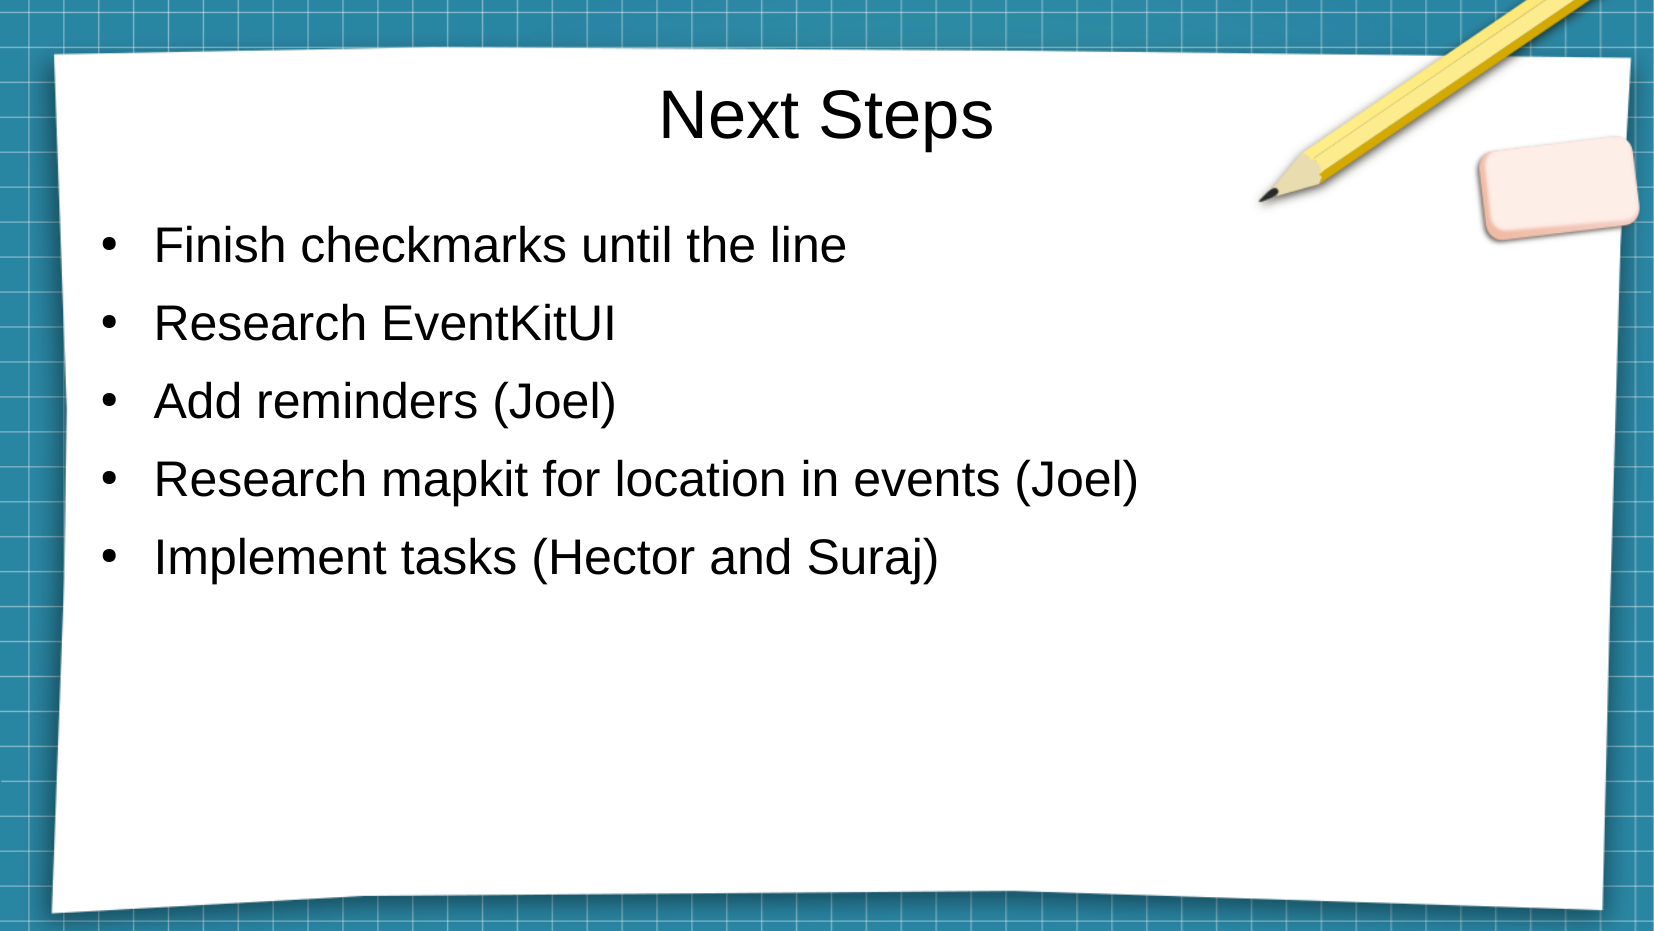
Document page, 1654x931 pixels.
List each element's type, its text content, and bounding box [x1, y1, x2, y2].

title Next Steps [82, 37, 1571, 193]
picture [0, 0, 1654, 931]
list Finish checkmarks until the line Research EventKitUI Add reminders (Joel) Research mapkit for location in events (Joel) Implement tasks (Hector and Suraj) [82, 217, 1571, 758]
